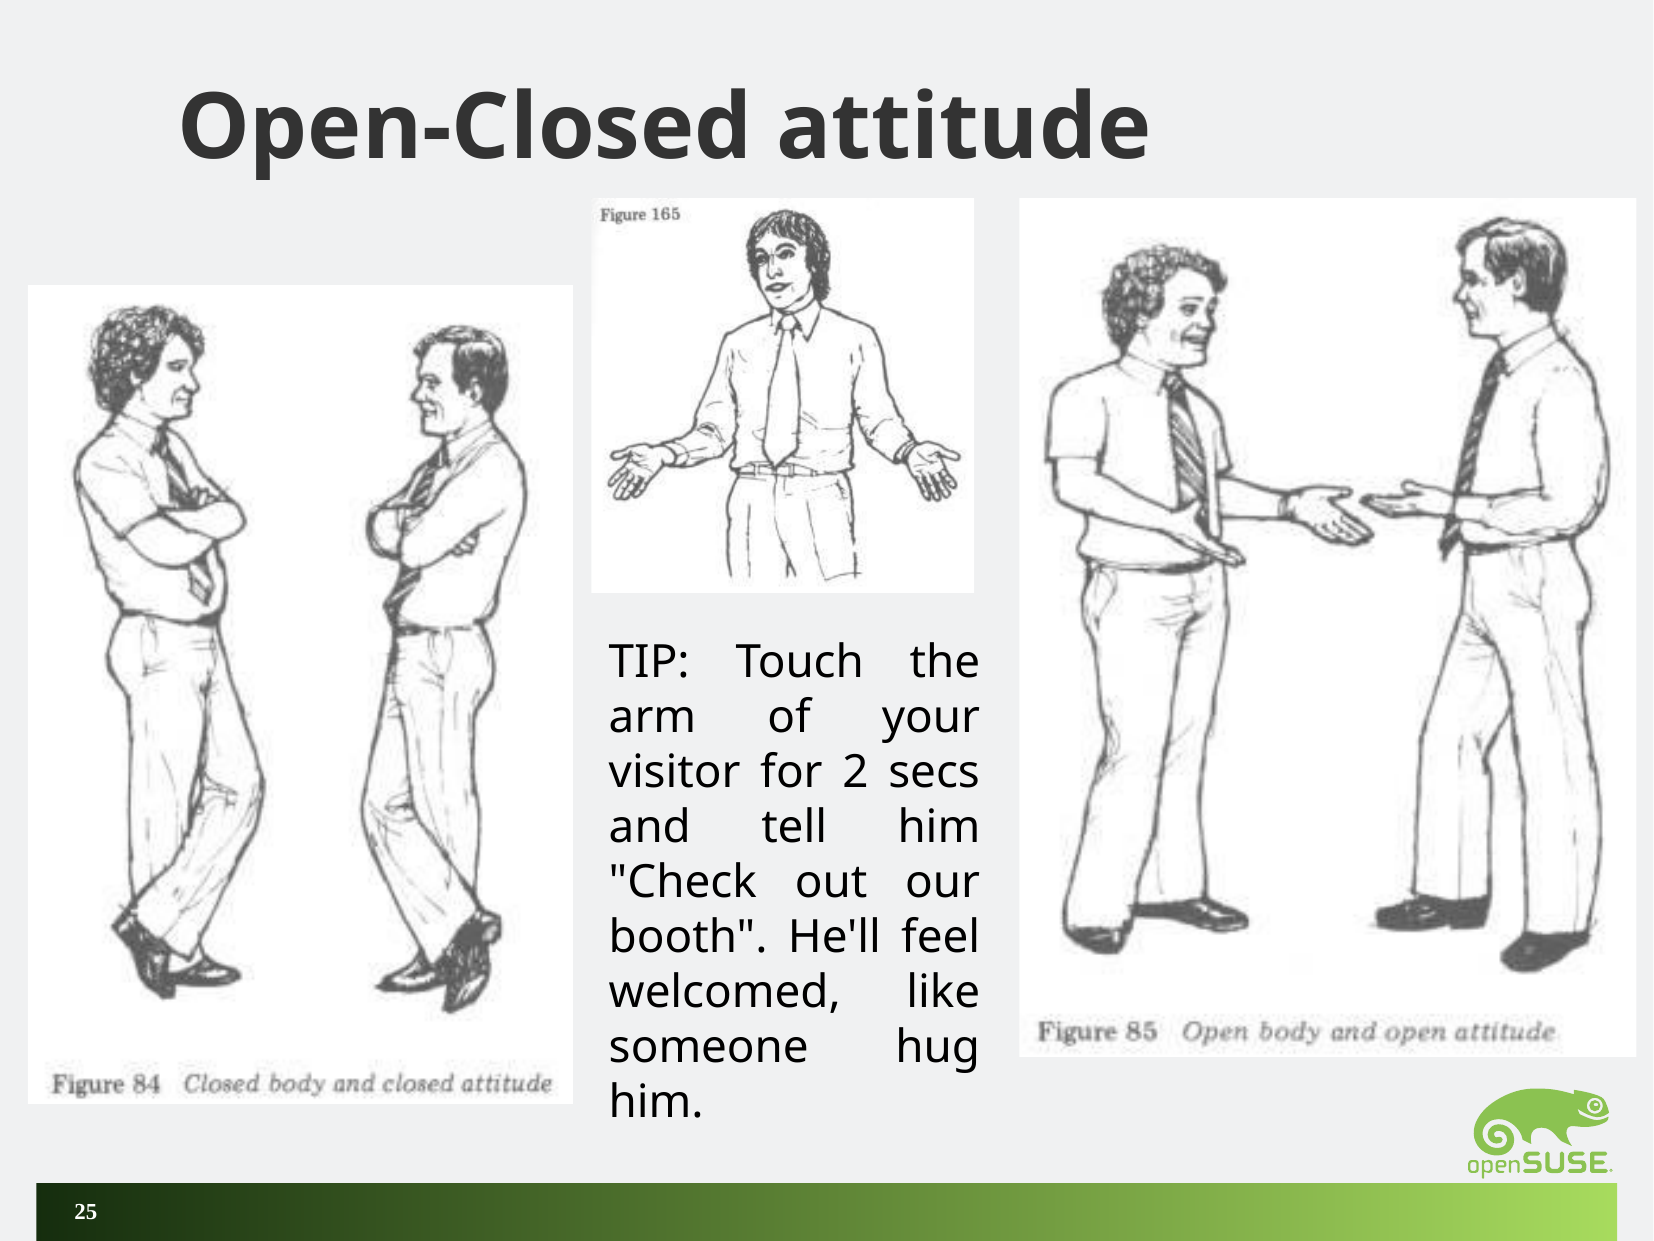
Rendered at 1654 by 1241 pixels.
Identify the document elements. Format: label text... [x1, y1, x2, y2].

text_box [27, 285, 573, 1104]
title Open-Closed attitude [177, 48, 1427, 199]
text_box [591, 198, 975, 593]
picture [0, 0, 1654, 1241]
text_box TIP: Touch the arm of your visitor for 2 secs and tell him "Check out our booth". He'll feel welcomed, like someone hug him. [593, 616, 996, 1142]
text_box [1019, 198, 1637, 1057]
